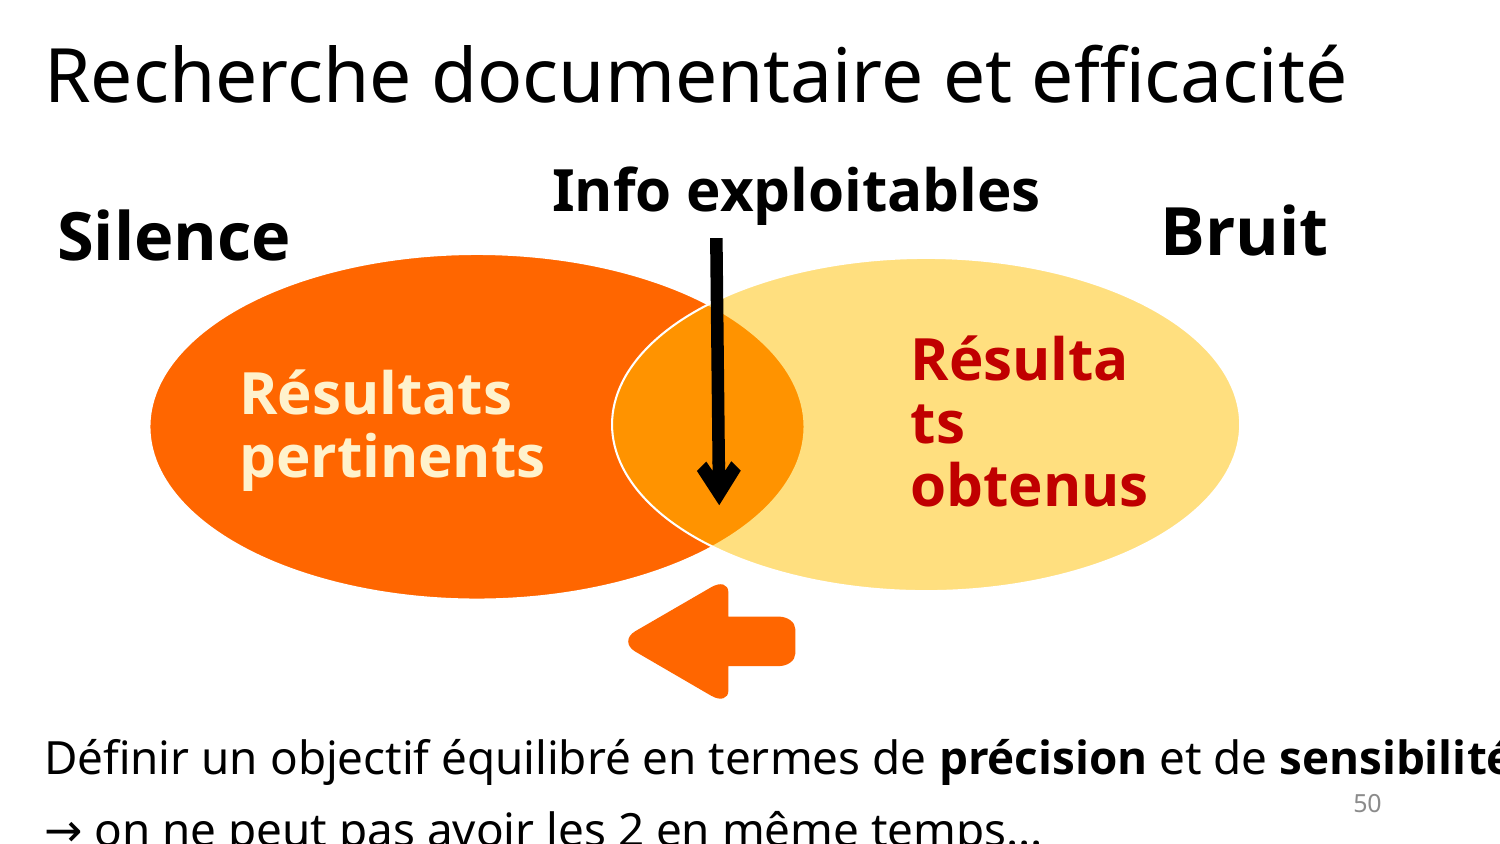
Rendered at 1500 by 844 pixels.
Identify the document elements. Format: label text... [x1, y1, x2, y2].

text_box Bruit [1145, 181, 1463, 277]
text_box Résultats pertinents [149, 253, 713, 600]
text_box [628, 584, 796, 699]
title Recherche documentaire et efficacité [29, 0, 1430, 160]
text_box Résultats obtenus [612, 257, 1241, 592]
text_box Silence [42, 152, 438, 288]
text_box Définir un objectif équilibré en termes de précision et de sensibilité → on ne peut pas avoir les 2 en même temps... [29, 708, 1500, 836]
text_box Info exploitables [537, 145, 1060, 231]
